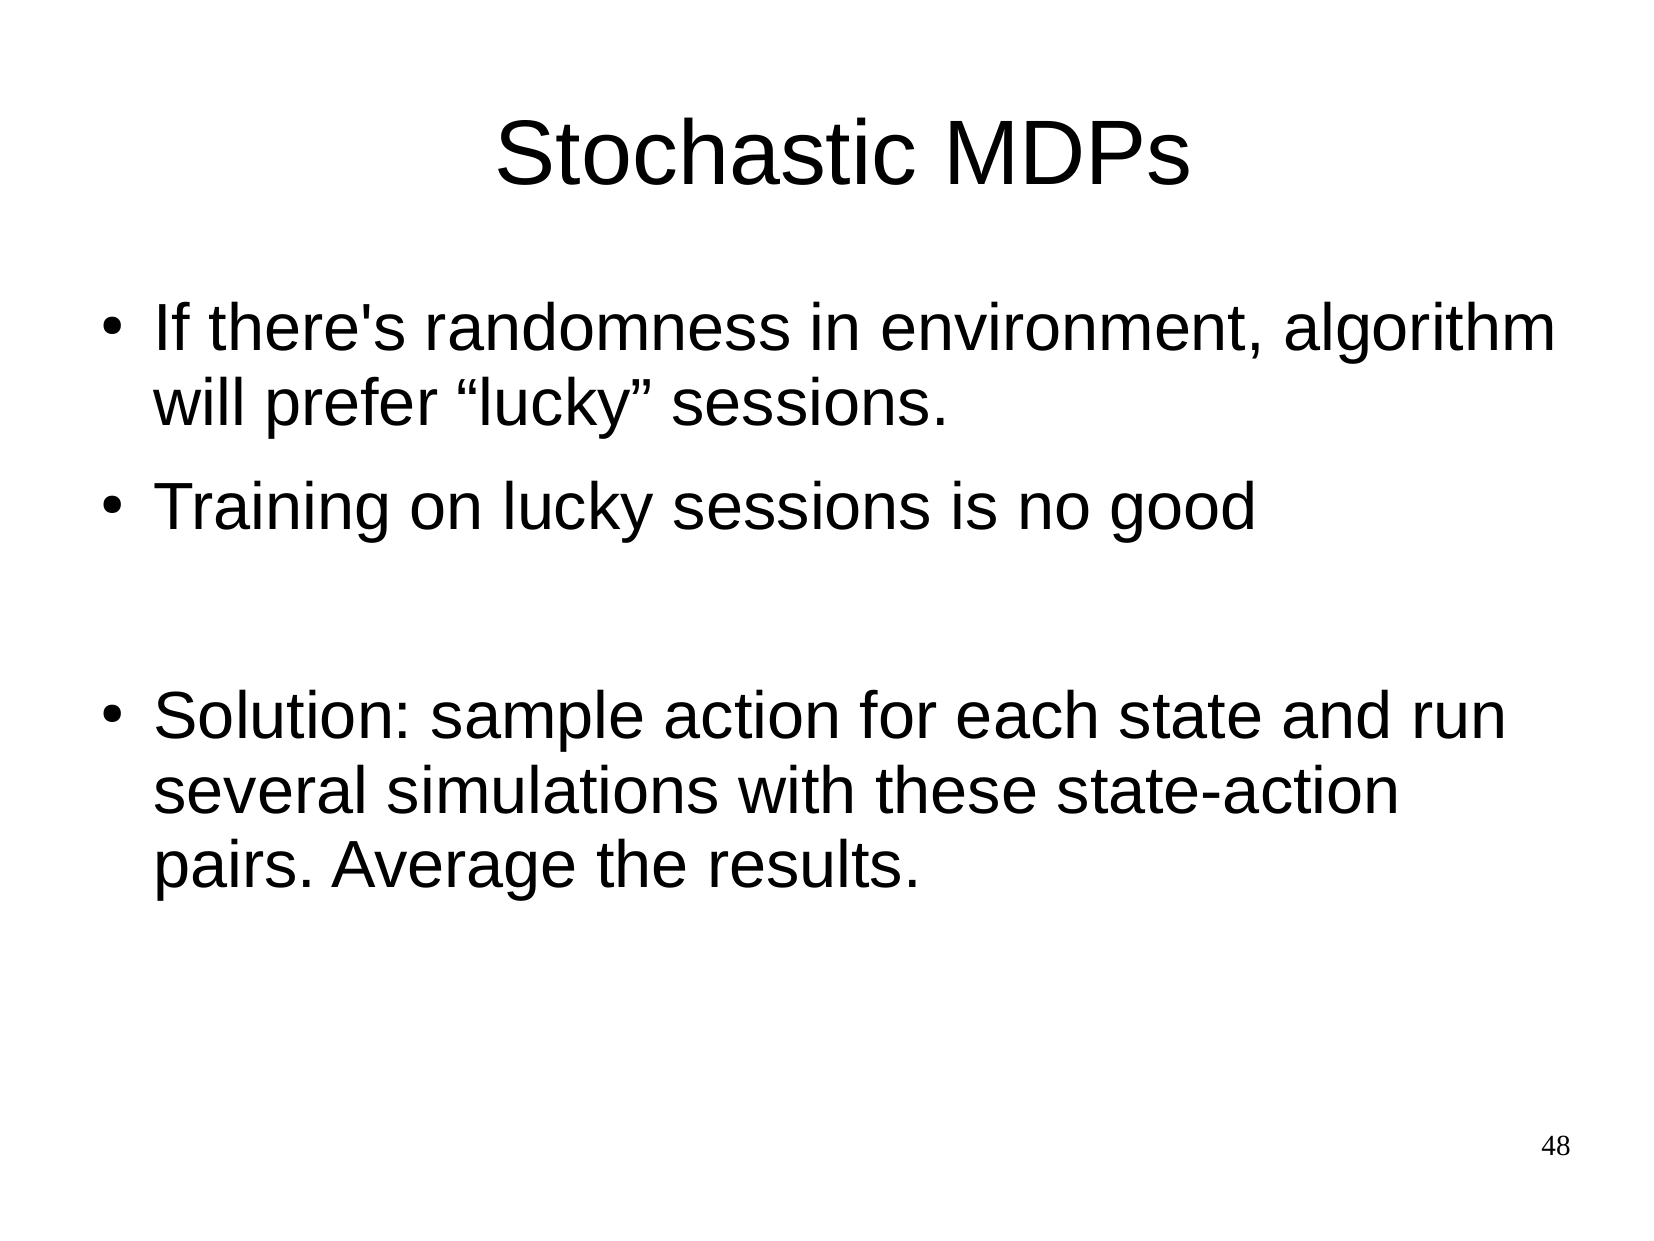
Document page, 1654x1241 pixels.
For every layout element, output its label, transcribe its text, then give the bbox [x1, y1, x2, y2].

list If there's randomness in environment, algorithm will prefer “lucky” sessions. Training on lucky sessions is no good Solution: sample action for each state and run several simulations with these state-action pairs. Average the results. [82, 290, 1571, 1241]
title Stochastic MDPs [82, 49, 1571, 257]
